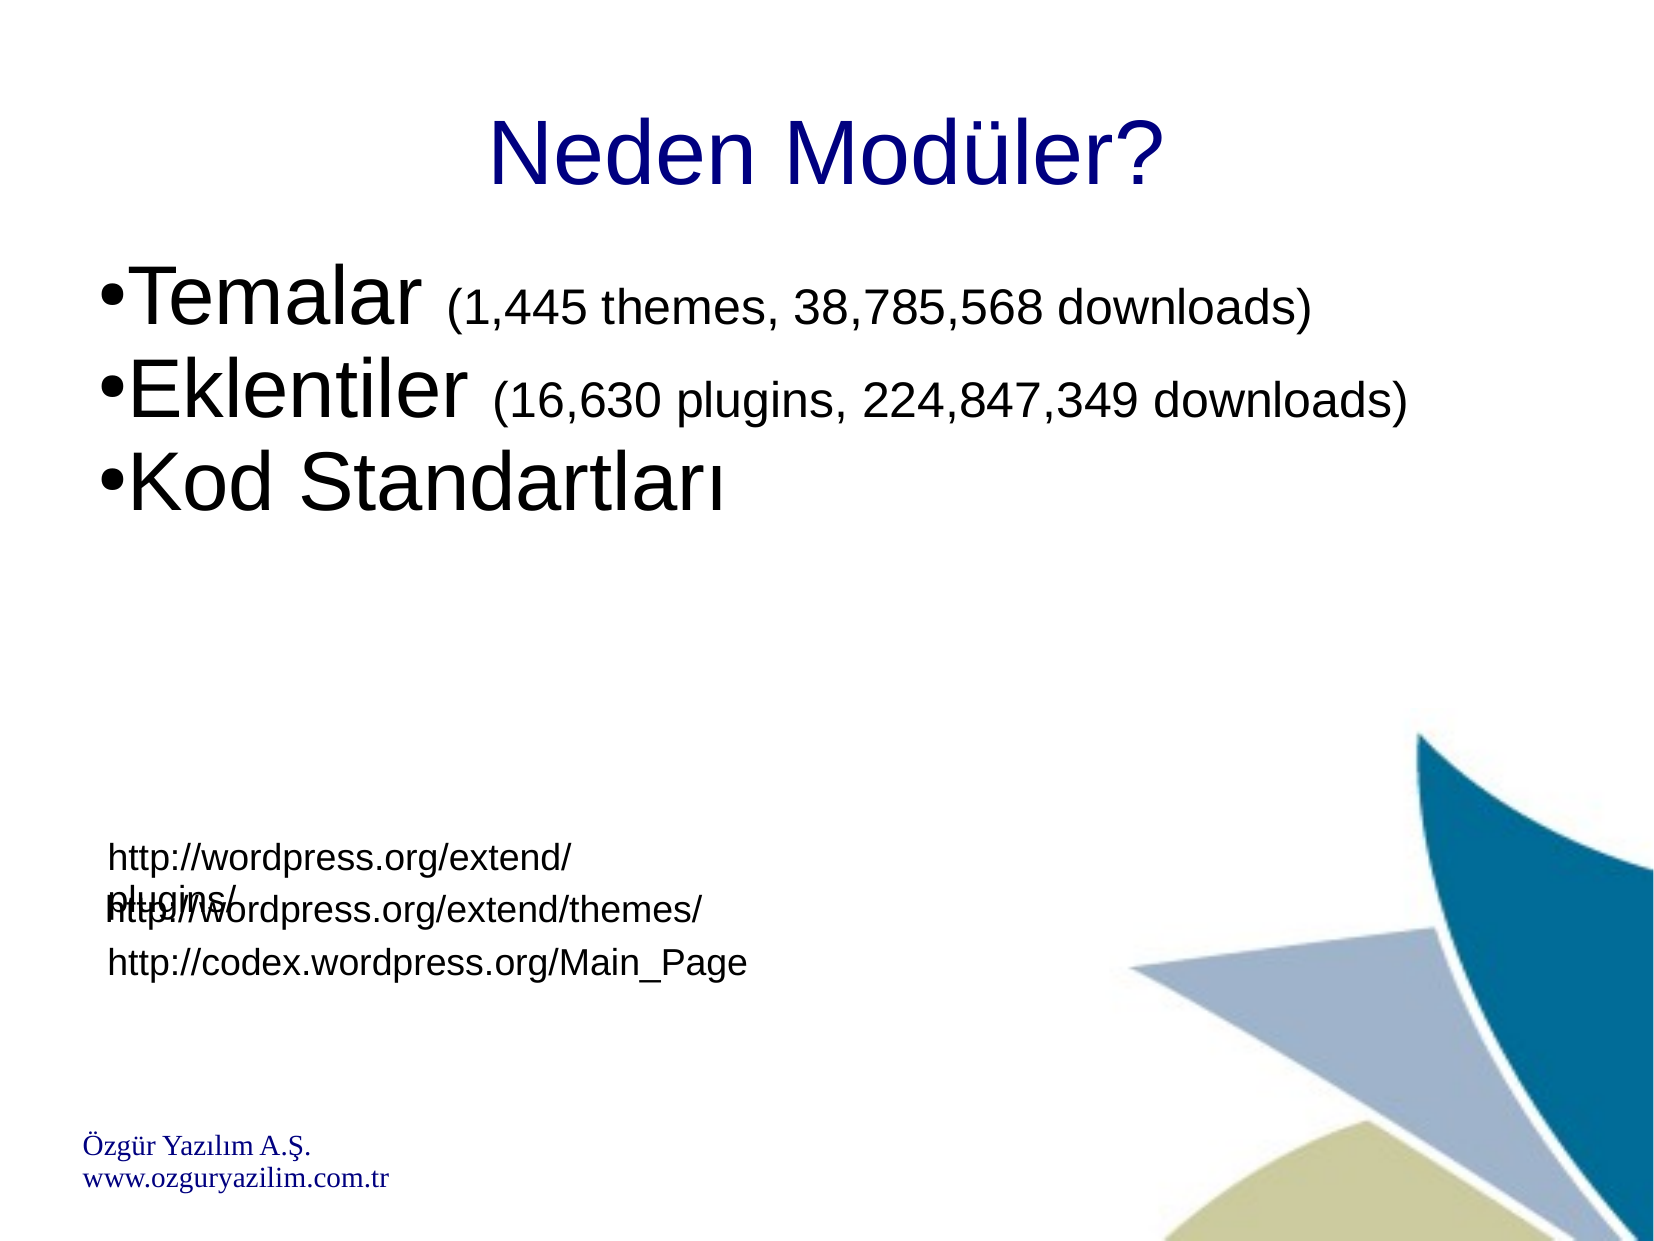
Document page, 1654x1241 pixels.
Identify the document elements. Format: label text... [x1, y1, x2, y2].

title Neden Modüler? [82, 49, 1571, 257]
text_box http://wordpress.org/extend/themes/ [90, 880, 827, 938]
text_box http://codex.wordpress.org/Main_Page [92, 934, 827, 991]
text_box http://wordpress.org/extend/plugins/ [92, 828, 715, 880]
picture [1062, 909, 1640, 1241]
text_box Temalar (1,445 themes, 38,785,568 downloads) Eklentiler (16,630 plugins, 224,847,349 downloads) Kod Standartları [82, 242, 1447, 909]
picture [1447, 708, 1654, 872]
